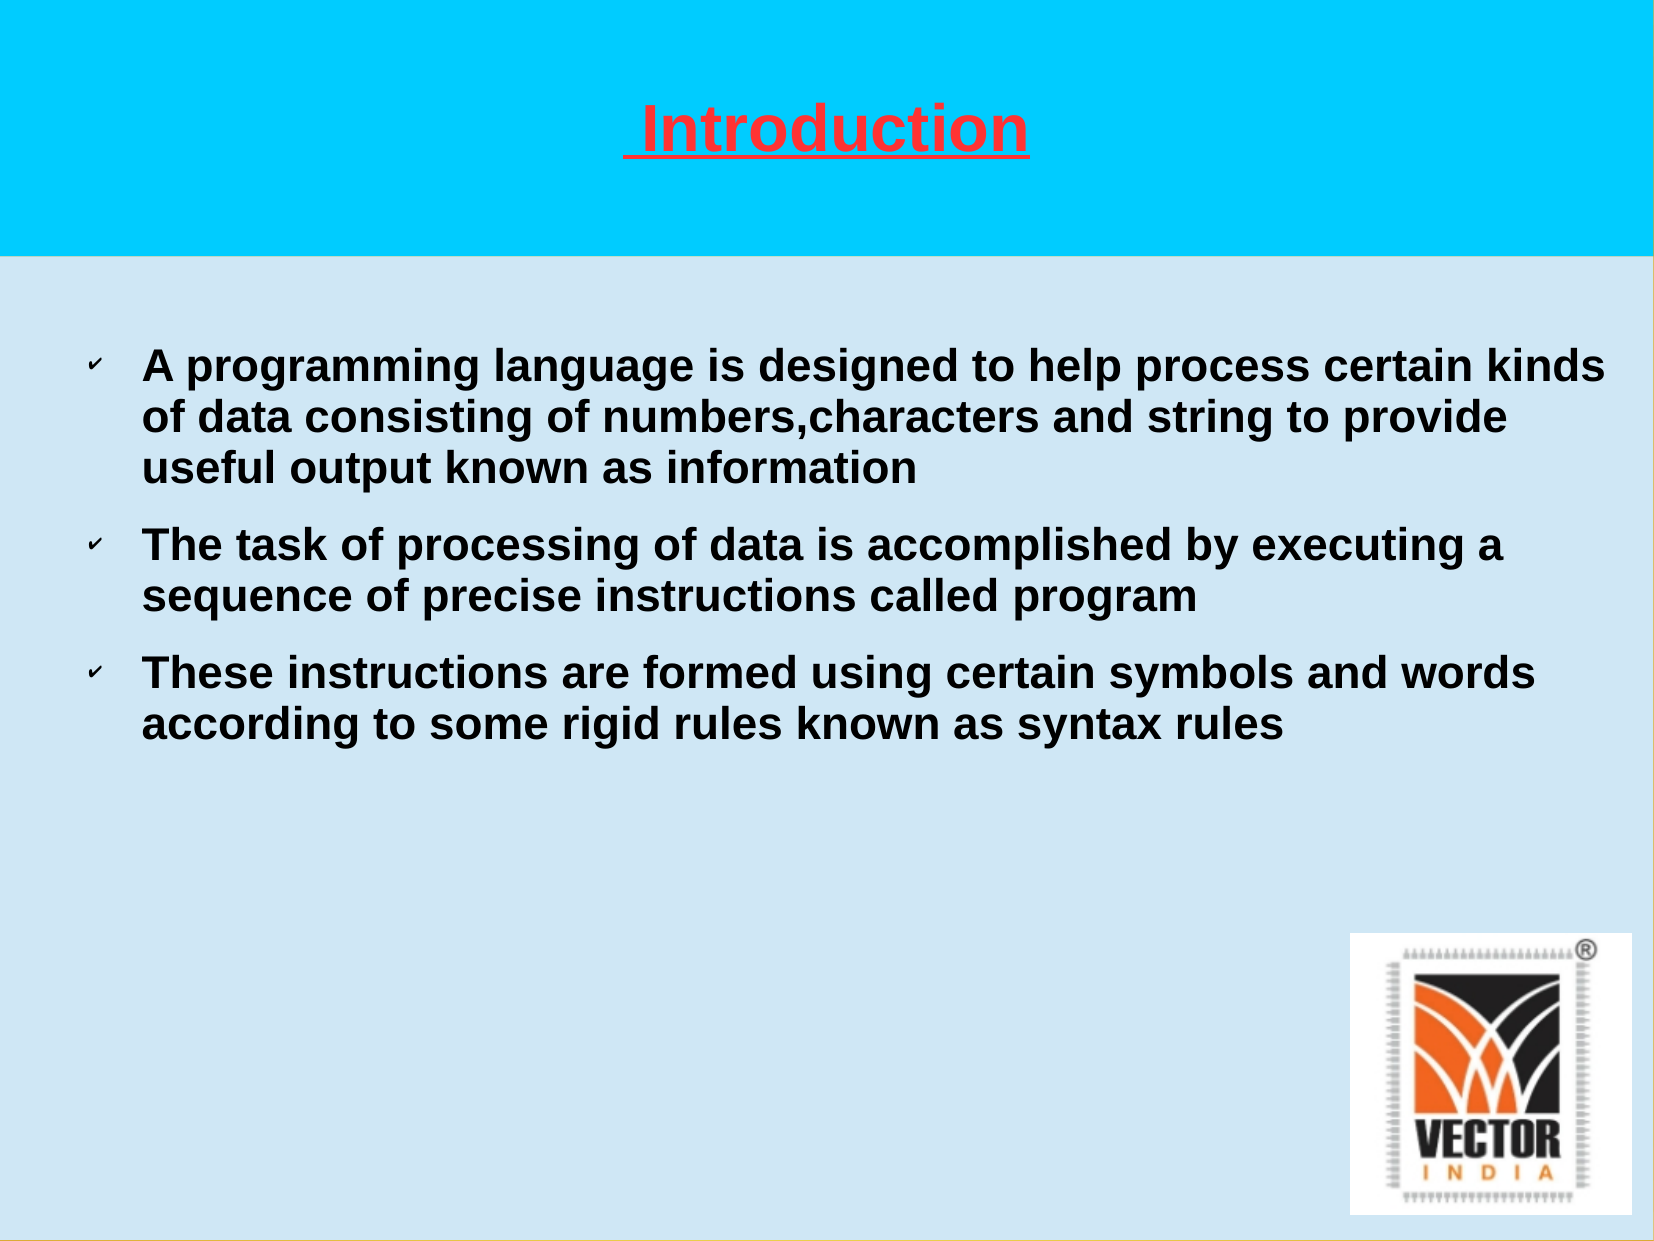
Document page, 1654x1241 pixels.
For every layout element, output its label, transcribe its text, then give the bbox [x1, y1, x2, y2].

list A programming language is designed to help process certain kinds of data consisting of numbers,characters and string to provide useful output known as information The task of processing of data is accomplished by executing a sequence of precise instructions called program These instructions are formed using certain symbols and words according to some rigid rules known as syntax rules [0, 256, 1654, 1241]
title Introduction [0, 0, 1654, 256]
picture [1350, 933, 1632, 1216]
